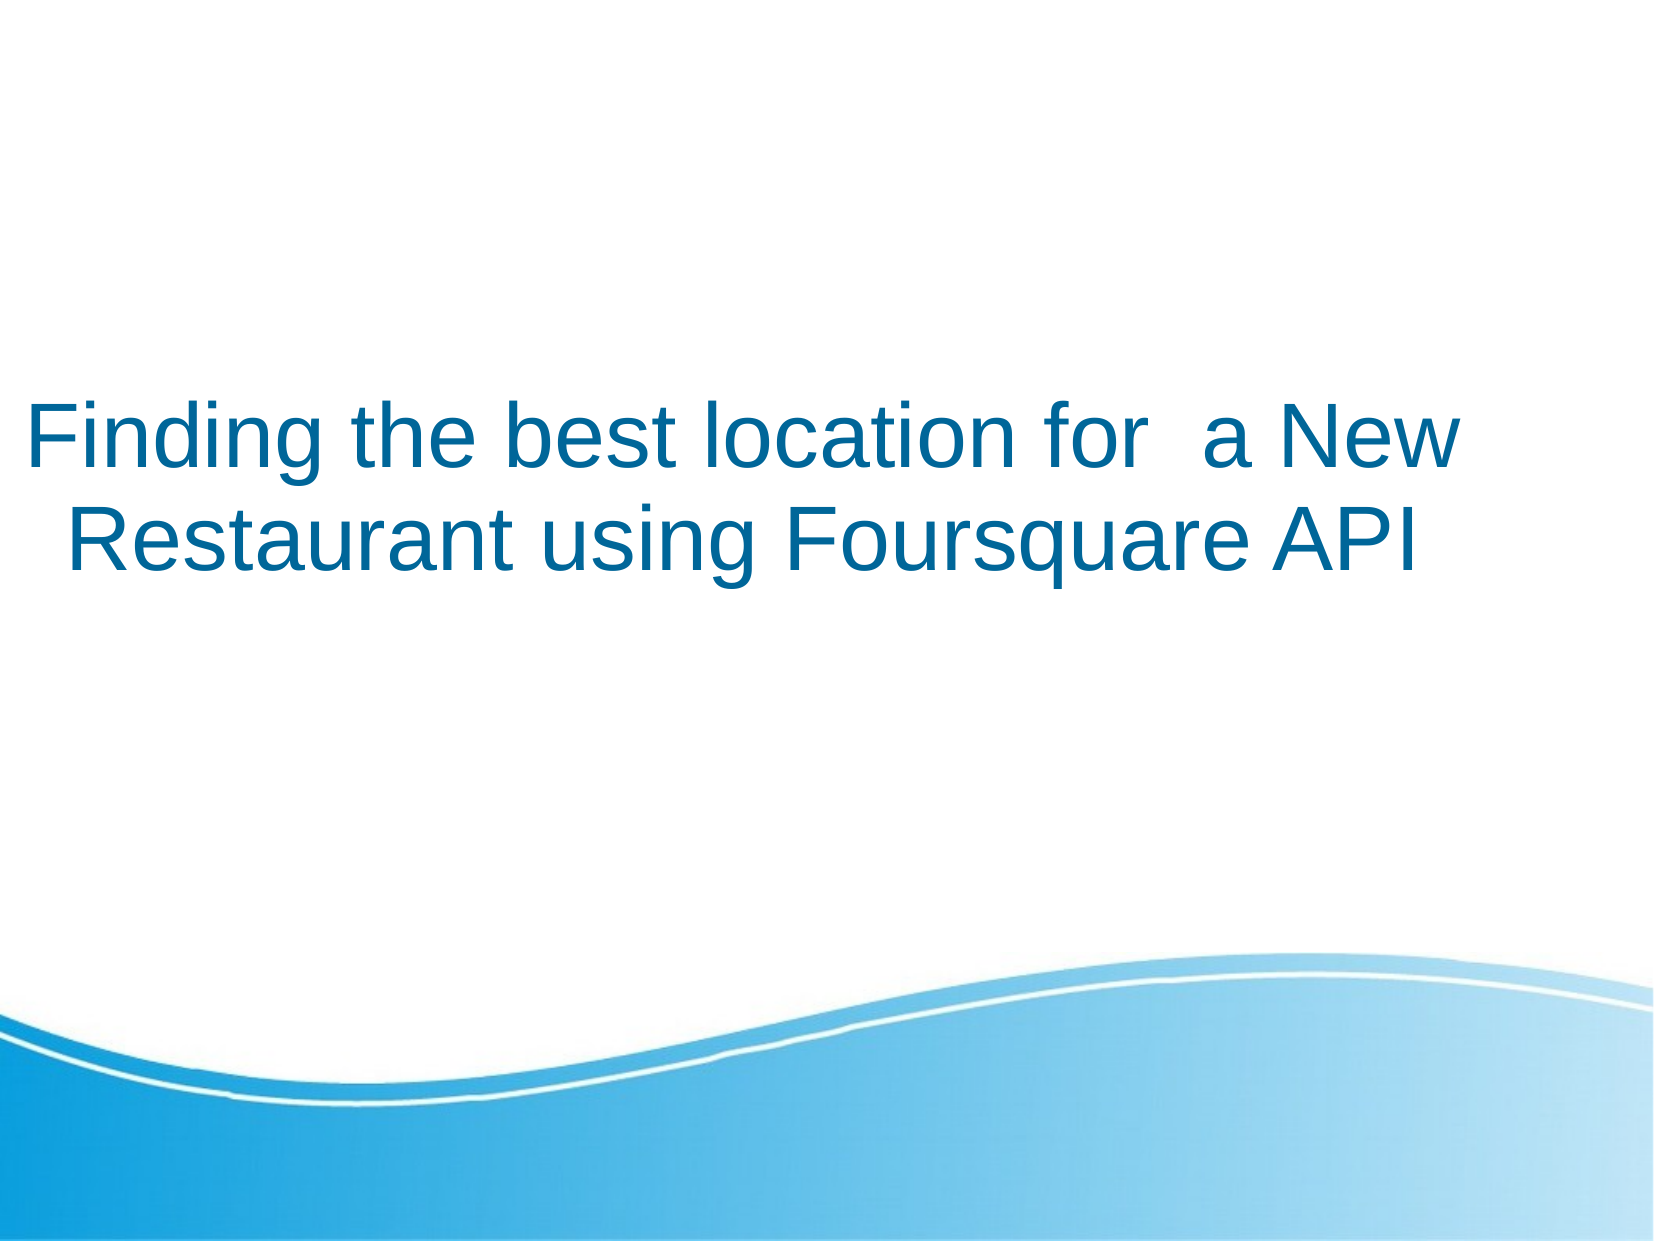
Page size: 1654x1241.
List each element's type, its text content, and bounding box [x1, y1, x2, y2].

title Finding the best location for a New Restaurant using Foursquare API [0, 384, 1489, 592]
picture [0, 952, 1654, 1241]
